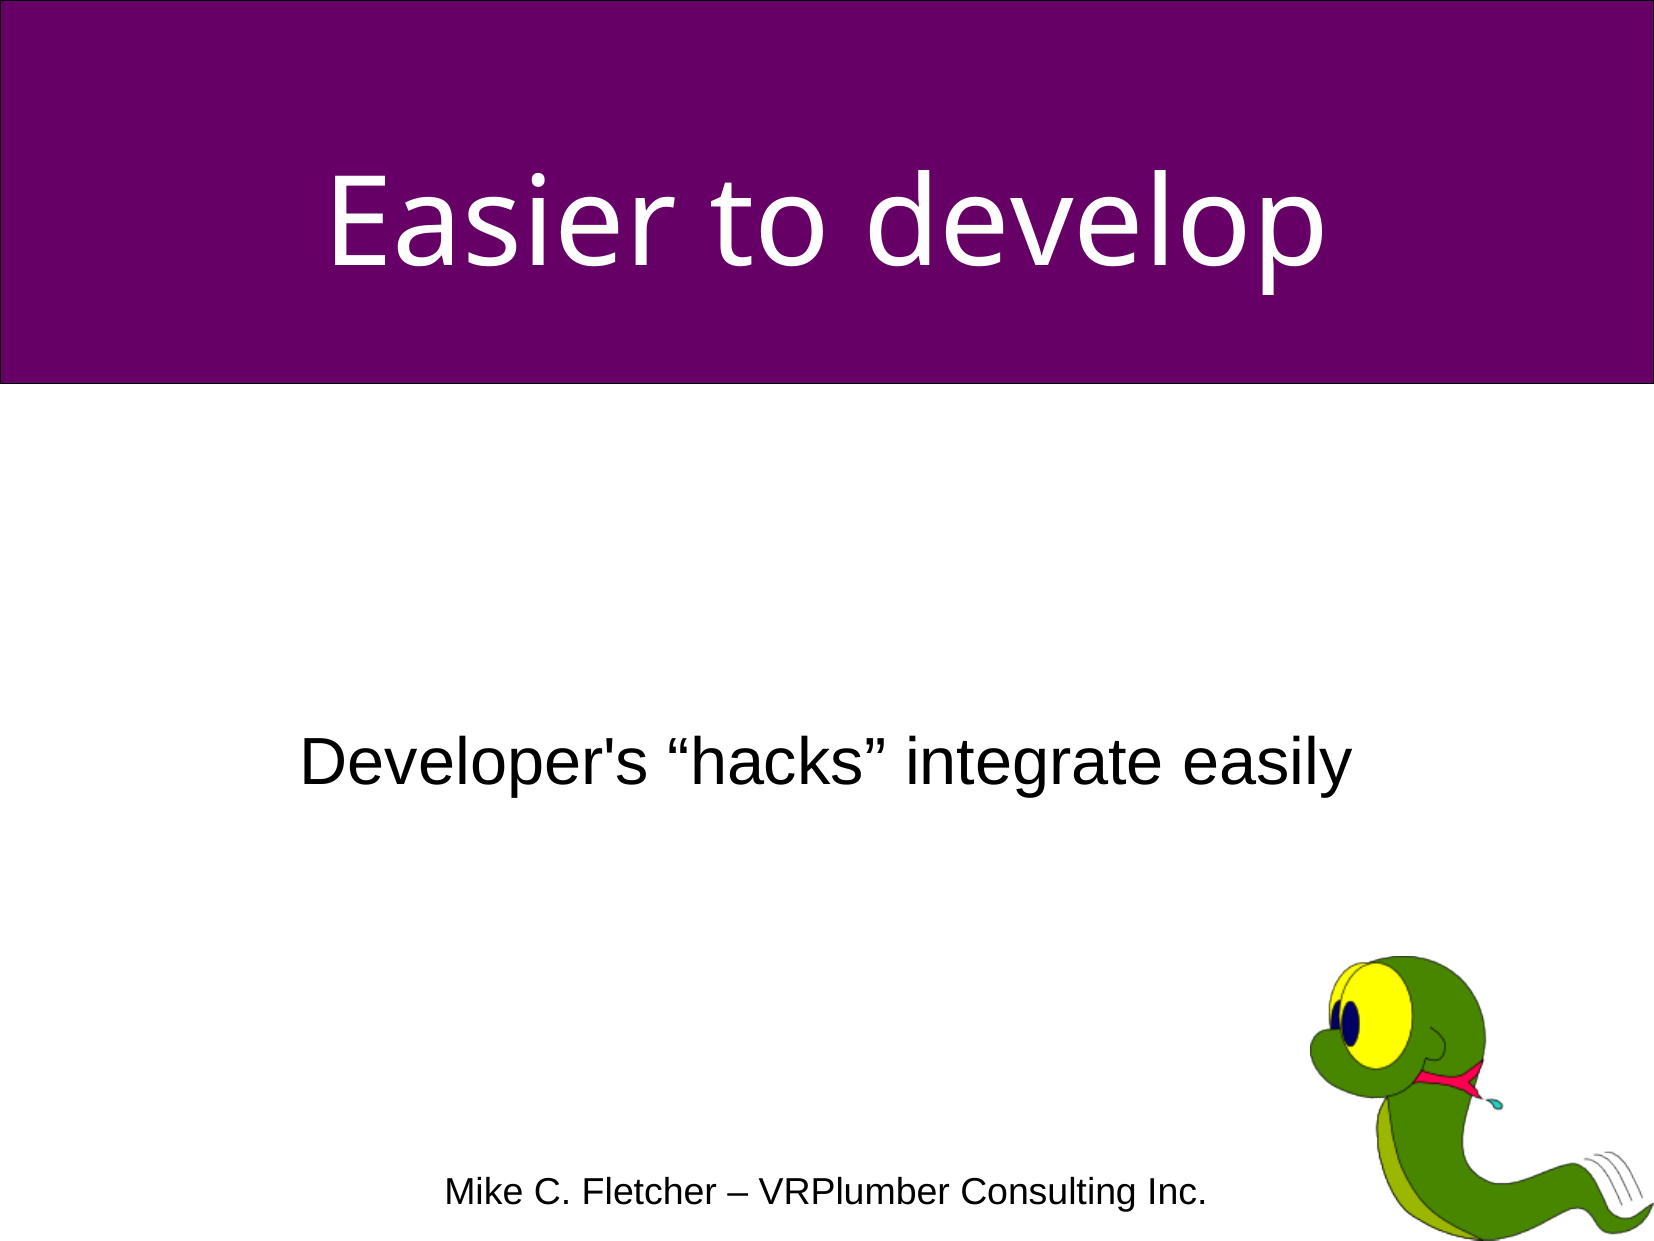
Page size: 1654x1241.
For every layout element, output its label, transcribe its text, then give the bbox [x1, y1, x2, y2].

picture [1310, 956, 1654, 1241]
title Easier to develop [82, 56, 1571, 377]
subtitle Developer's “hacks” integrate easily [82, 420, 1571, 1102]
